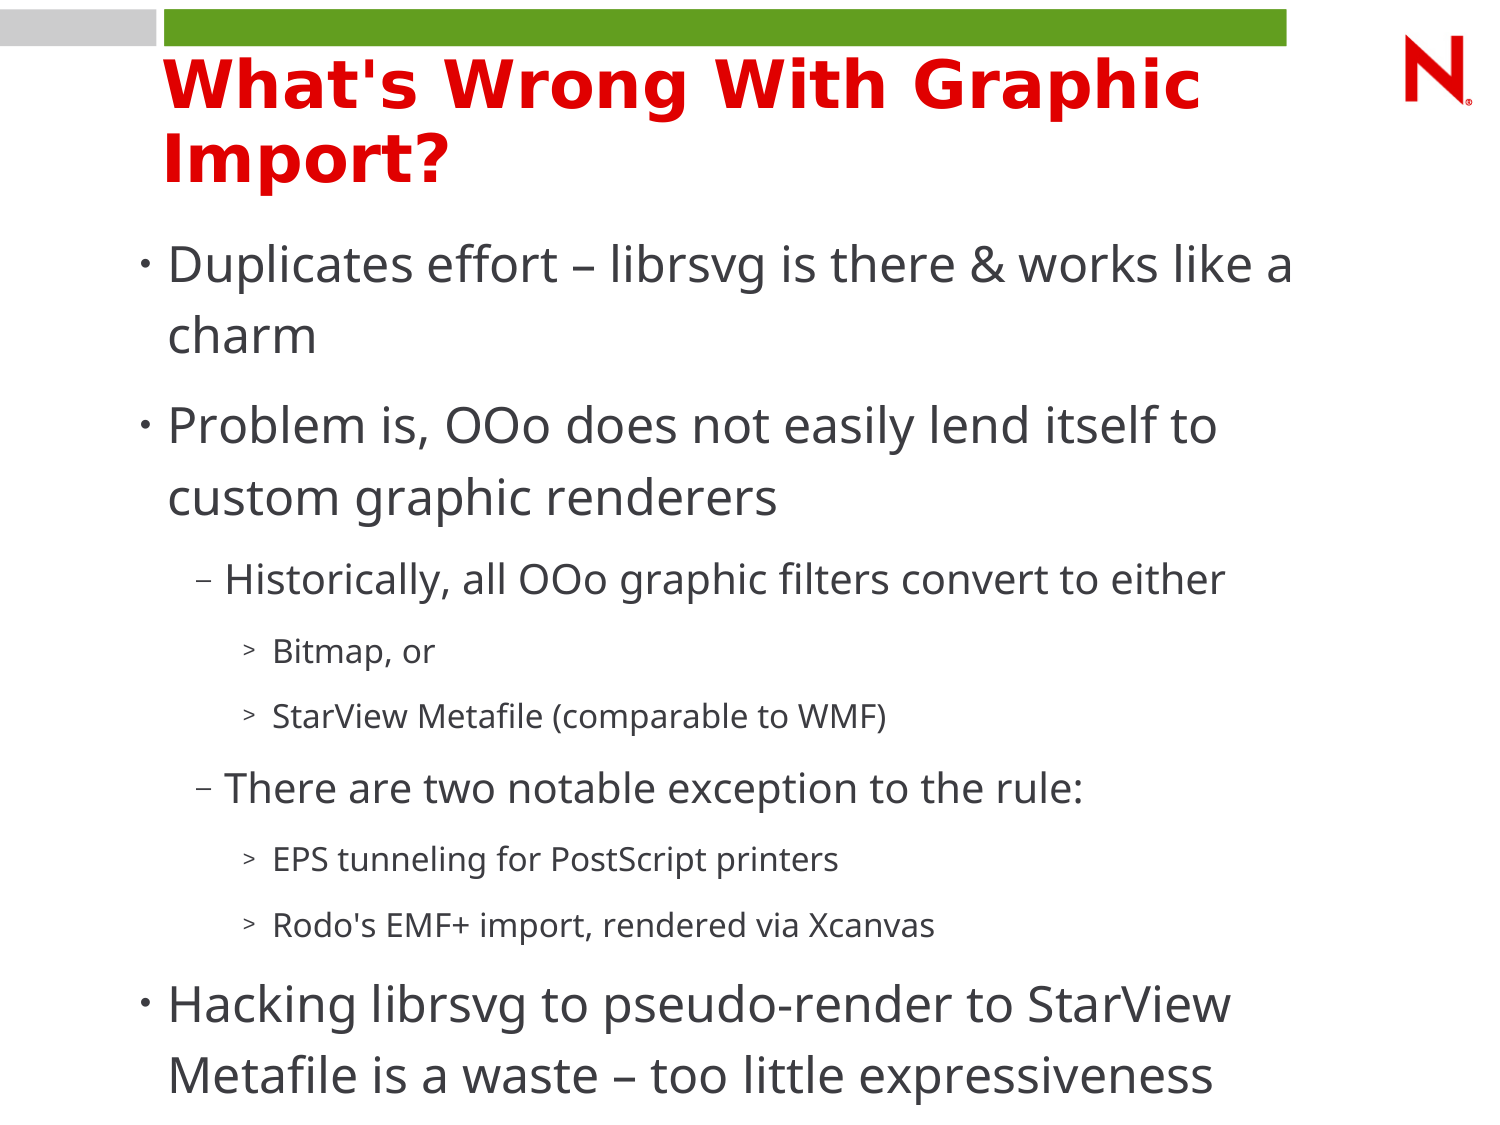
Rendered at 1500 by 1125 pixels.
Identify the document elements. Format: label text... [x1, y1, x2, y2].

picture [1403, 32, 1473, 107]
title What's Wrong With Graphic Import? [161, 41, 1383, 205]
list Duplicates effort – librsvg is there & works like a charm Problem is, OOo does not easily lend itself to custom graphic renderers Historically, all OOo graphic filters convert to either Bitmap, or StarView Metafile (comparable to WMF) There are two notable exception to the rule: EPS tunneling for PostScript printers Rodo's EMF+ import, rendered via Xcanvas Hacking librsvg to pseudo-render to StarView Metafile is a waste – too little expressiveness [139, 225, 1394, 1063]
